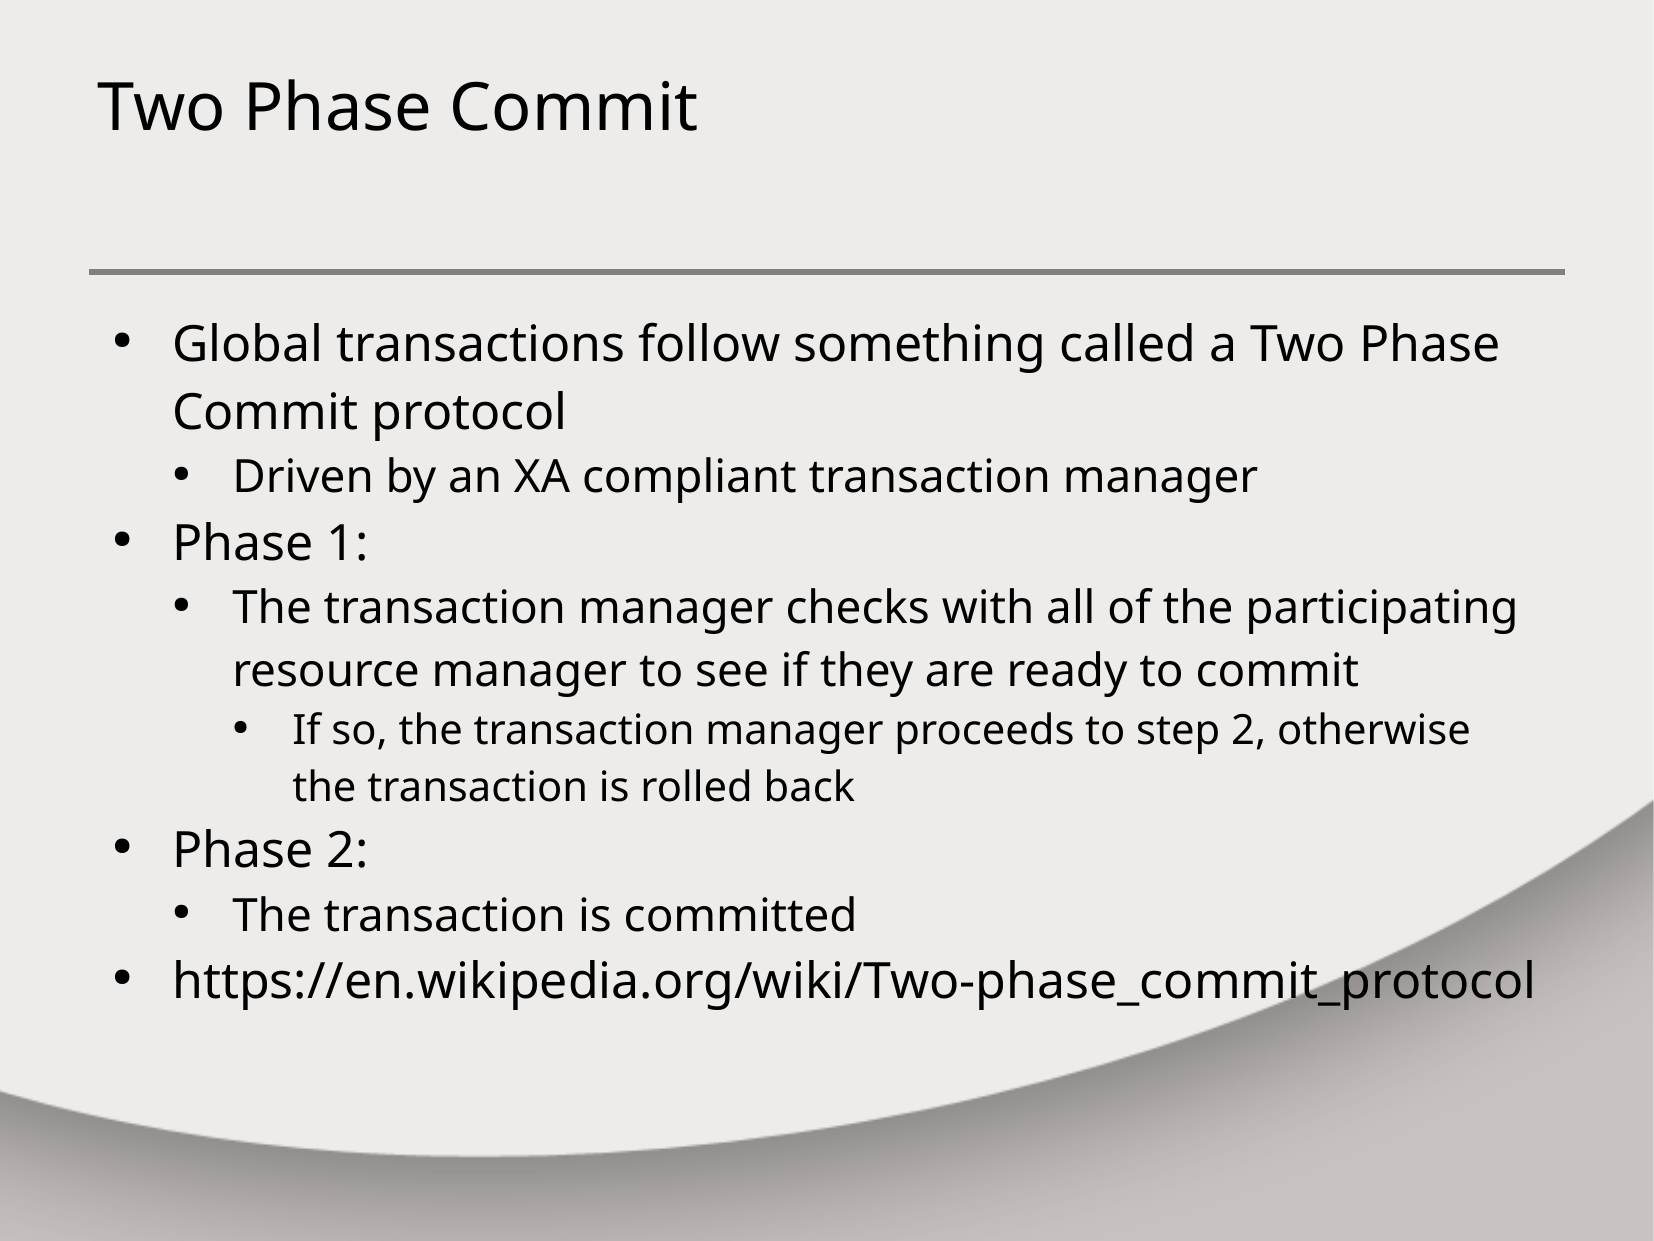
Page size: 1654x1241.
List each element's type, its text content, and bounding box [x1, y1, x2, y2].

text_box Global transactions follow something called a Two Phase Commit protocol Driven by an XA compliant transaction manager Phase 1: The transaction manager checks with all of the participating resource manager to see if they are ready to commit If so, the transaction manager proceeds to step 2, otherwise the transaction is rolled back Phase 2: The transaction is committed https://en.wikipedia.org/wiki/Two-phase_commit_protocol [97, 300, 1561, 1163]
picture [0, 0, 1654, 1241]
title Two Phase Commit [97, 75, 1561, 226]
